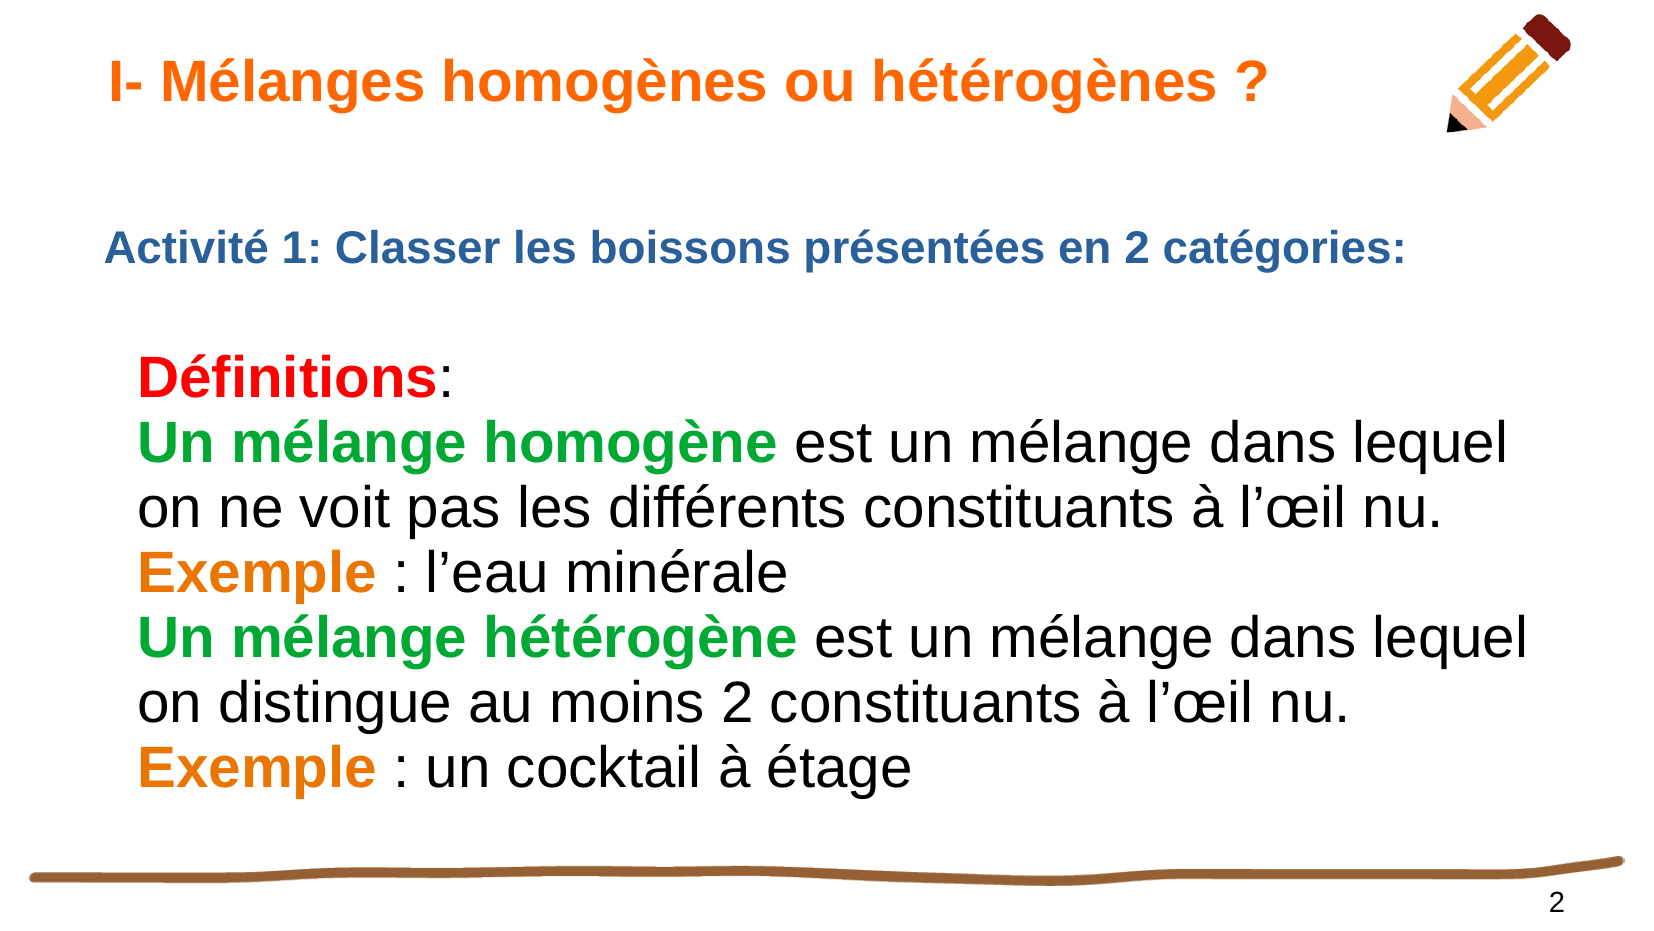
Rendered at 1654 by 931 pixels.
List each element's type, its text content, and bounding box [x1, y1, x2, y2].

text_box Activité 1: Classer les boissons présentées en 2 catégories: [88, 215, 1423, 282]
picture [29, 856, 1625, 886]
text_box Définitions: Un mélange homogène est un mélange dans lequel on ne voit pas les différents constituants à l’œil nu. Exemple : l’eau minérale Un mélange hétérogène est un mélange dans lequel on distingue au moins 2 constituants à l’œil nu. Exemple : un cocktail à étage [122, 337, 1577, 808]
picture [1446, 14, 1571, 133]
title I- Mélanges homogènes ou hétérogènes ? [37, 16, 1426, 147]
